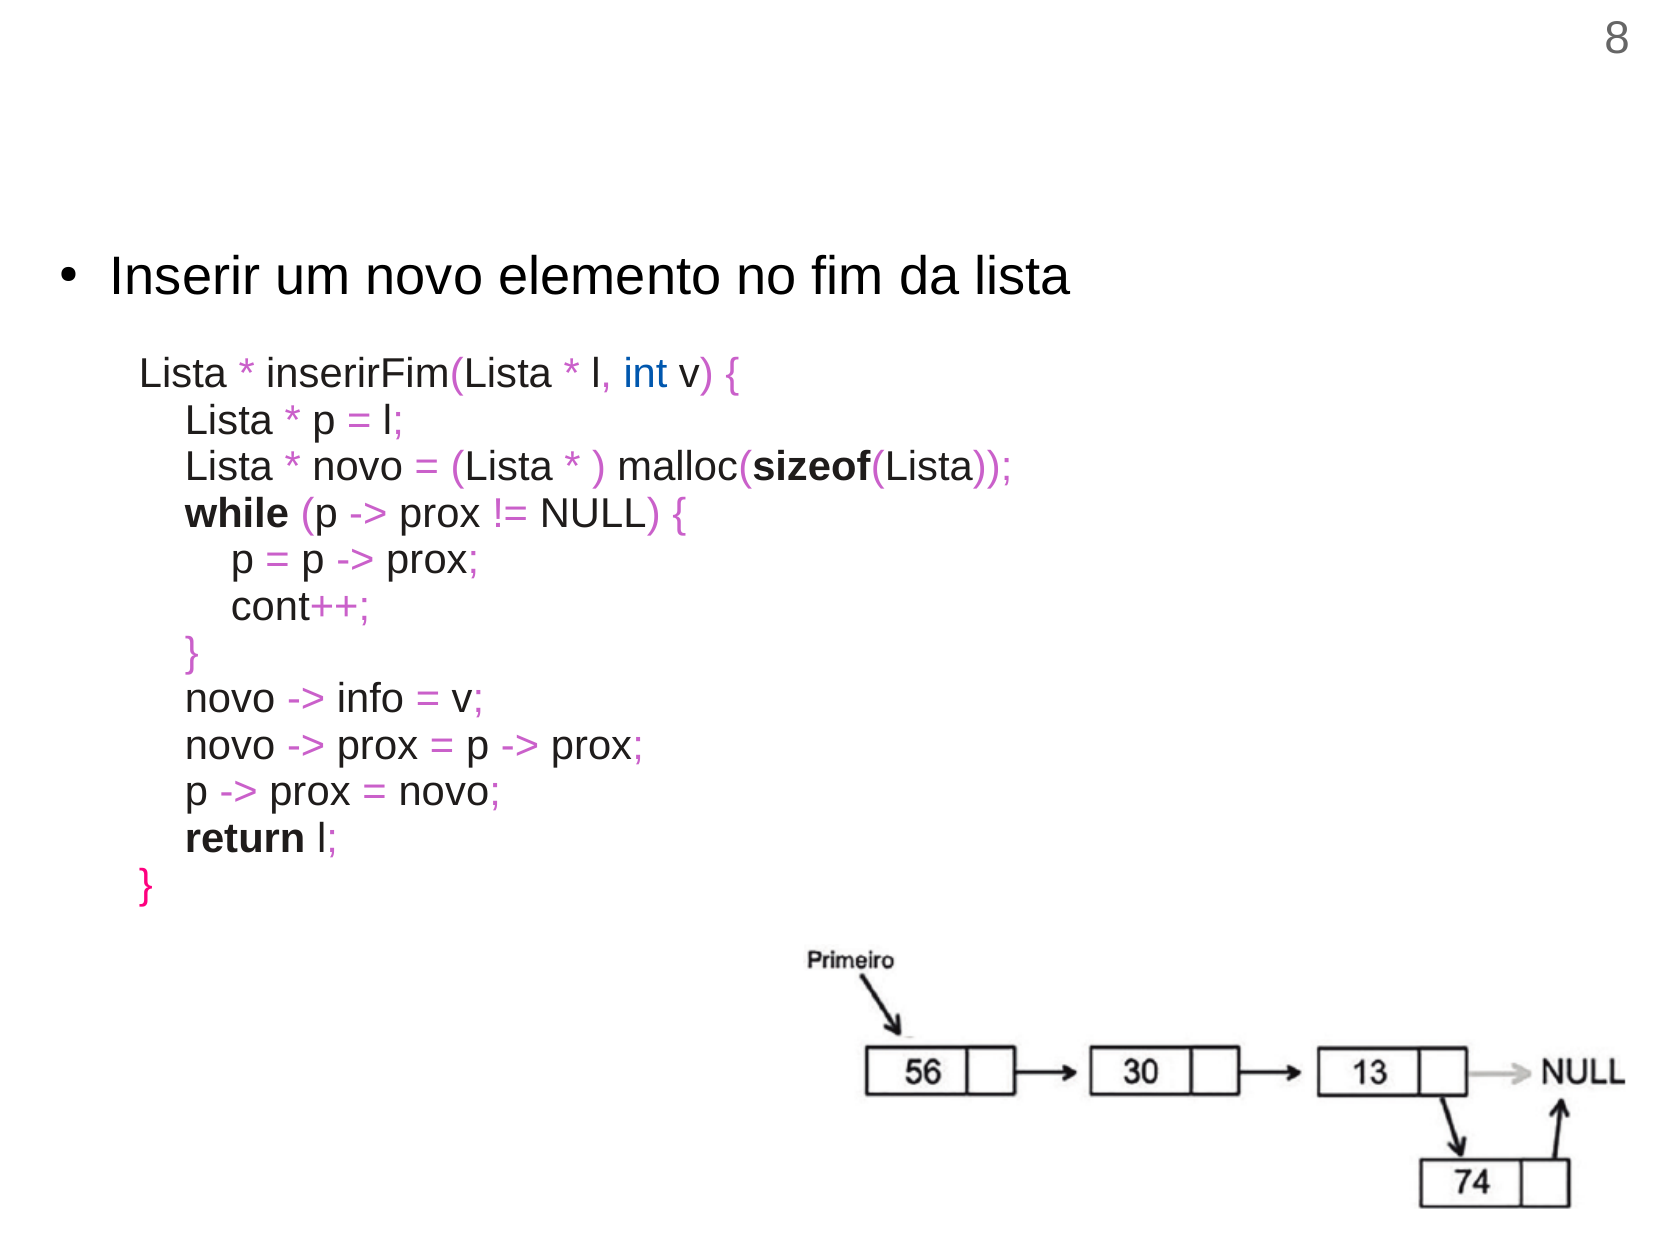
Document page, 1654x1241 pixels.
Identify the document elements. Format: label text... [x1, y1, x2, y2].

list Inserir um novo elemento no fim da lista [59, 236, 1595, 1211]
text_box Lista * inserirFim(Lista * l, int v) { Lista * p = l; Lista * novo = (Lista * ) malloc(sizeof(Lista)); while (p -> prox != NULL) { p = p -> prox; cont++; } novo -> info = v; novo -> prox = p -> prox; p -> prox = novo; return l; } [124, 342, 1105, 916]
picture [803, 944, 1630, 1212]
